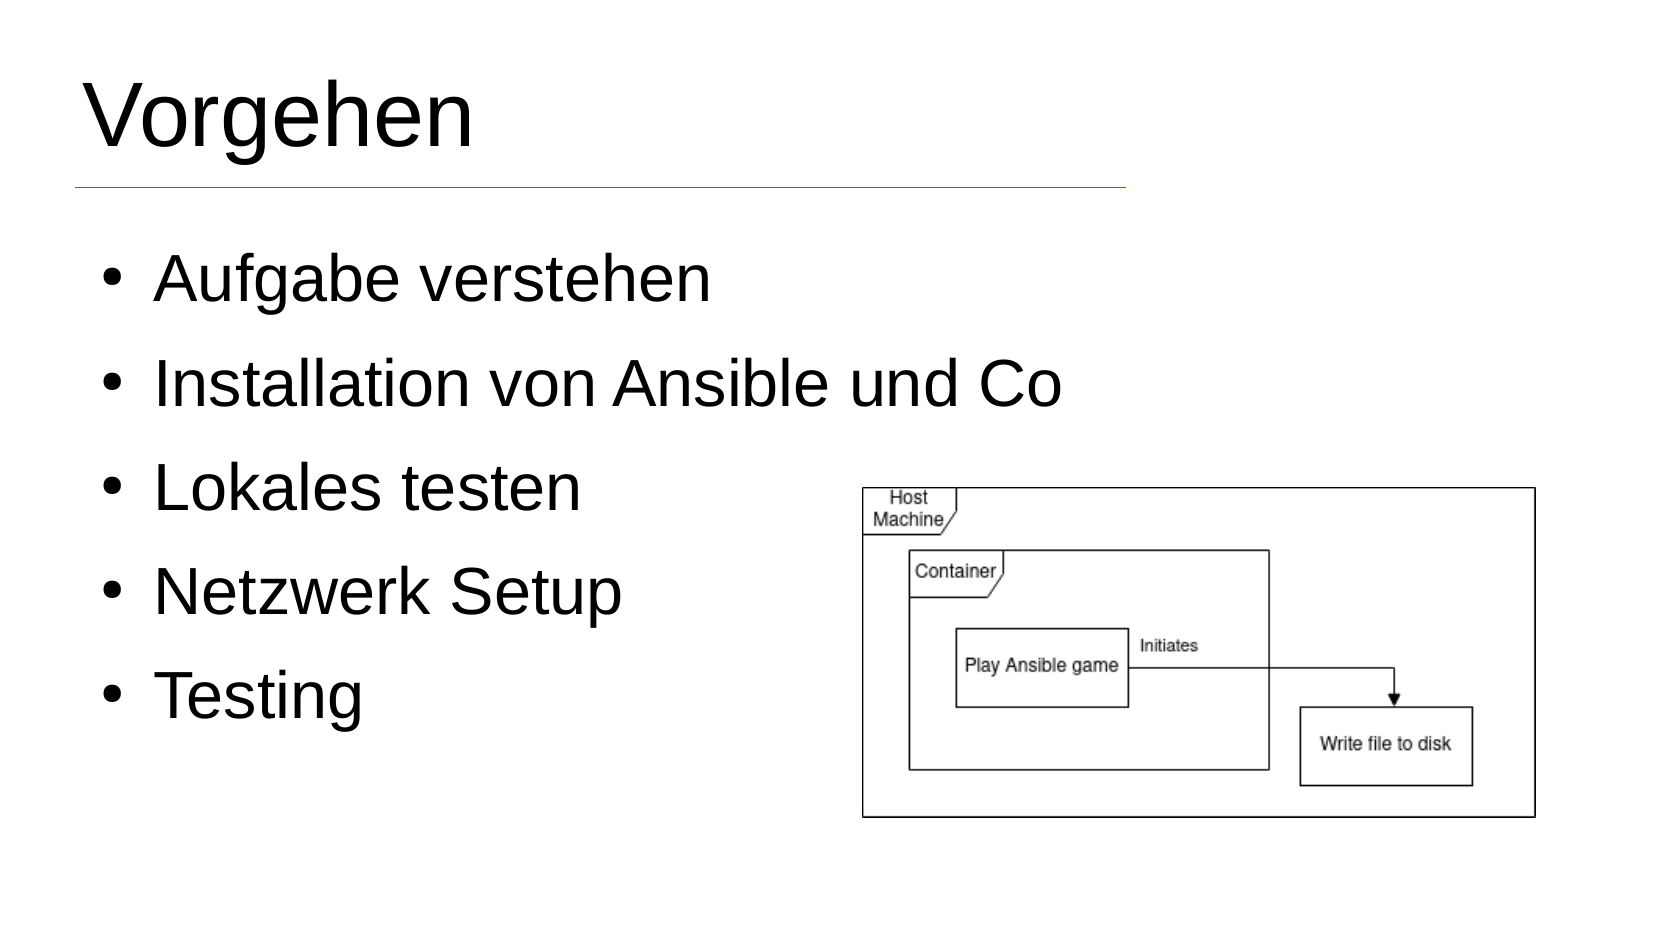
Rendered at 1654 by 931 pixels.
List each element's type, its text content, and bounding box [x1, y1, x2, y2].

title Vorgehen [82, 37, 1571, 193]
list Aufgabe verstehen Installation von Ansible und Co Lokales testen Netzwerk Setup Testing [82, 217, 1571, 758]
picture [862, 487, 1536, 818]
